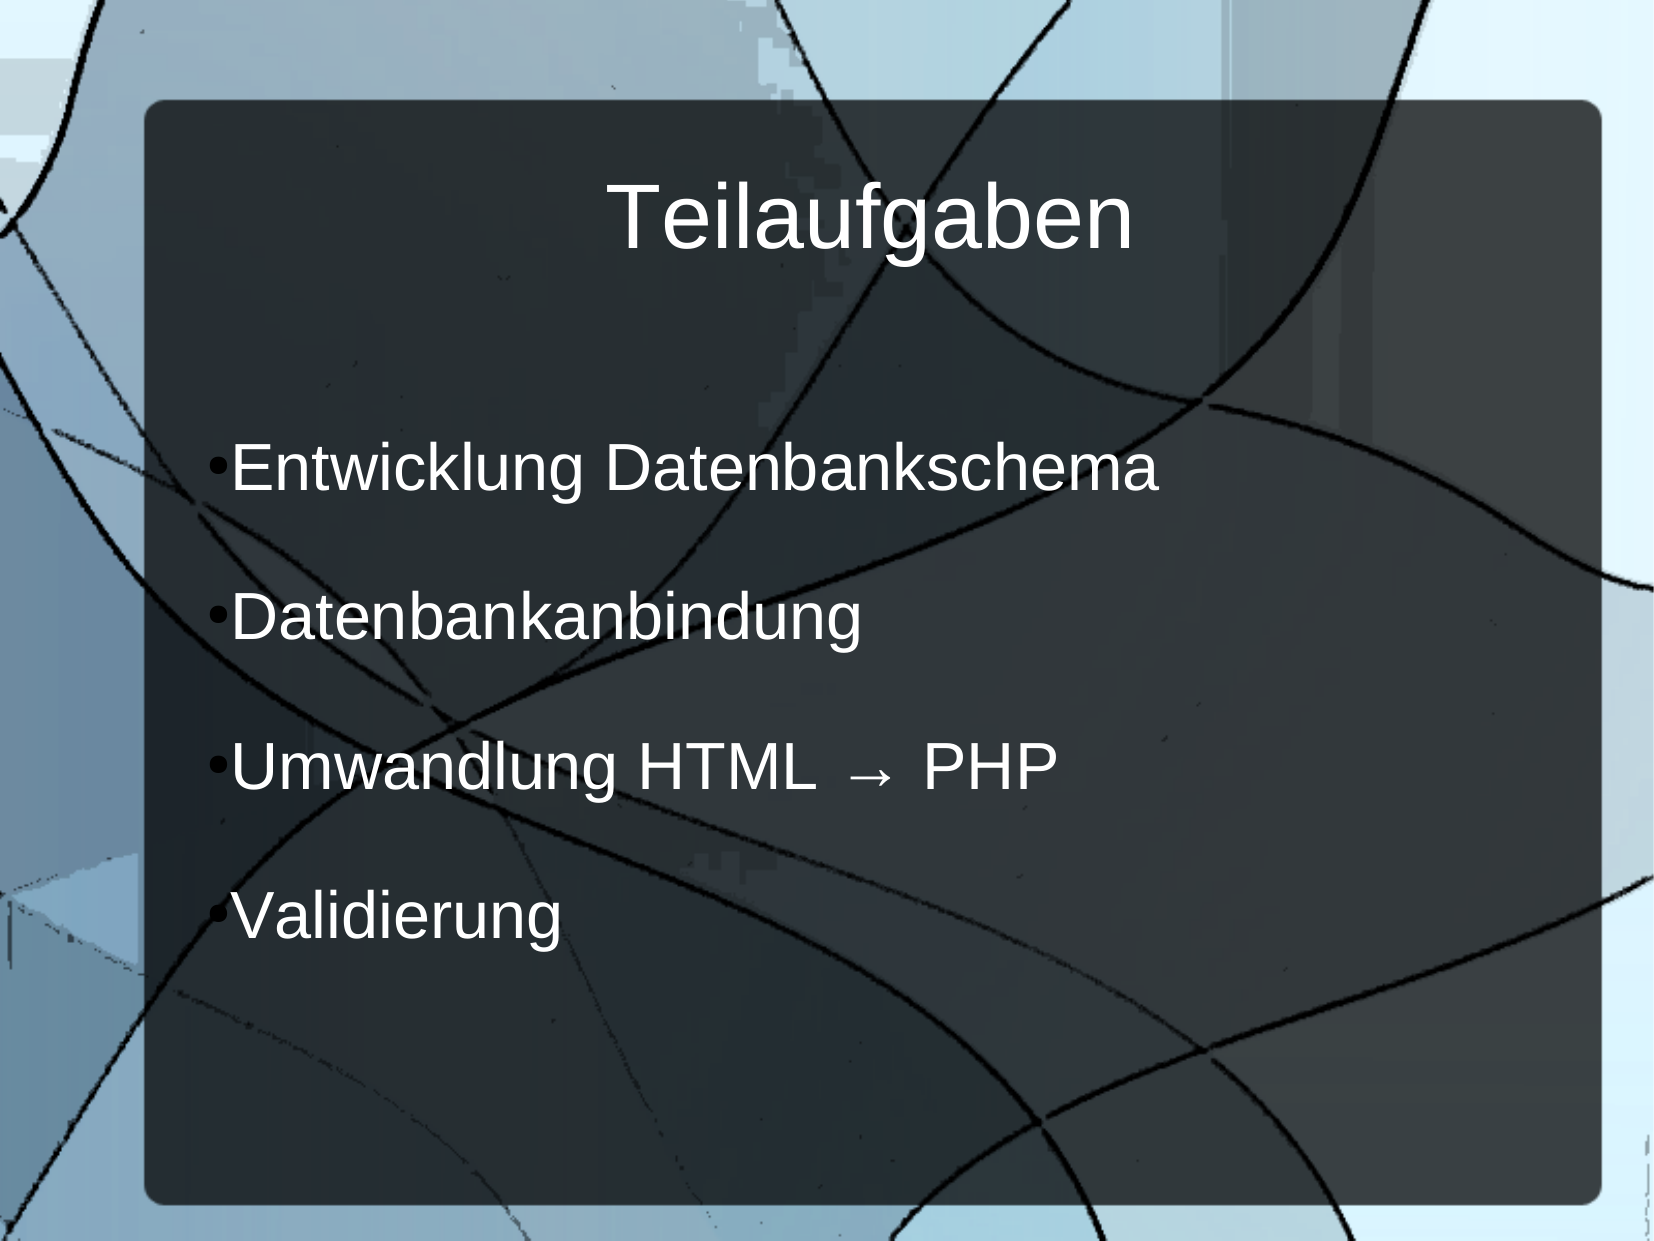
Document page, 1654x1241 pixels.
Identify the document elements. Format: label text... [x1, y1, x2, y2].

title Teilaufgaben [159, 108, 1583, 325]
subtitle Entwicklung Datenbankschema Datenbankanbindung Umwandlung HTML → PHP Validierung [206, 349, 1571, 1034]
picture [0, 0, 1654, 1241]
